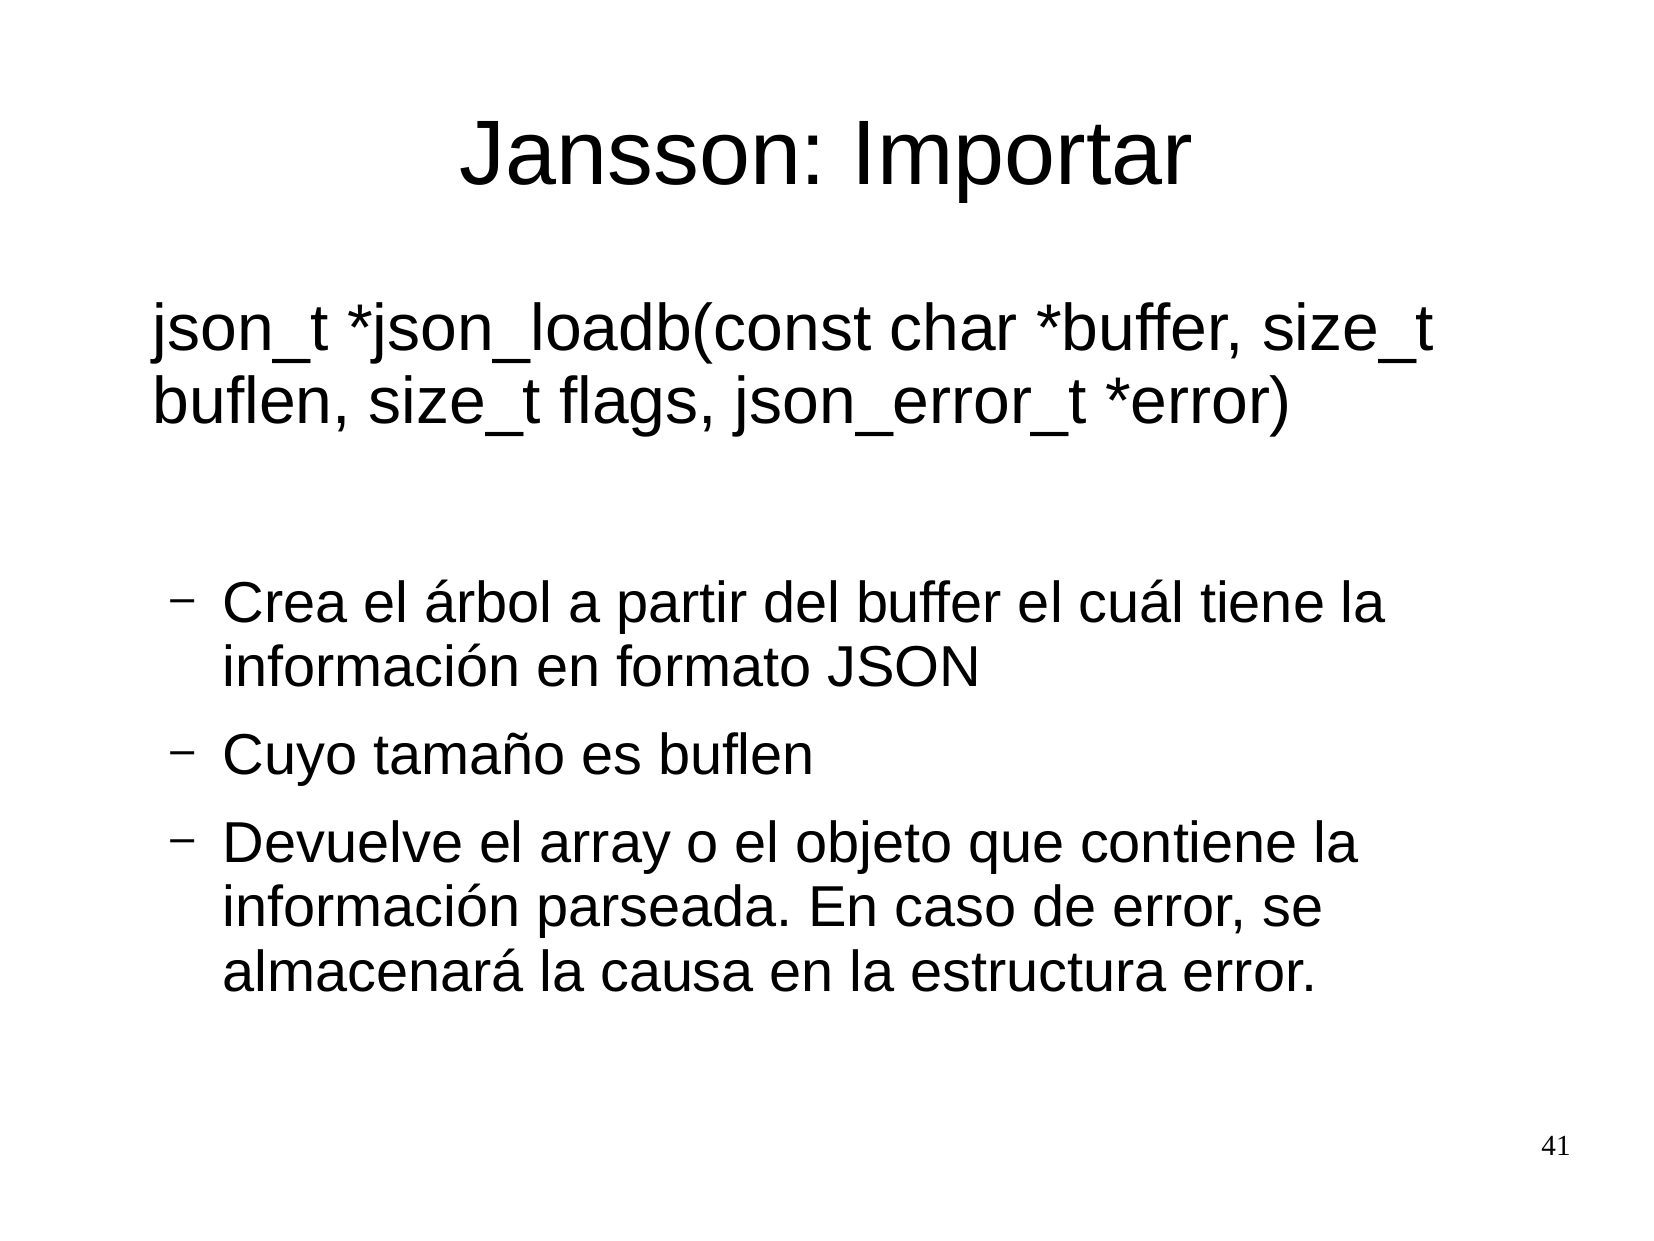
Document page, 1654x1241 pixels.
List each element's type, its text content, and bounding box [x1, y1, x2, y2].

title Jansson: Importar [82, 49, 1571, 257]
list json_t *json_loadb(const char *buffer, size_t buflen, size_t flags, json_error_t *error) Crea el árbol a partir del buffer el cuál tiene la información en formato JSON Cuyo tamaño es buflen Devuelve el array o el objeto que contiene la información parseada. En caso de error, se almacenará la causa en la estructura error. [82, 290, 1538, 1010]
